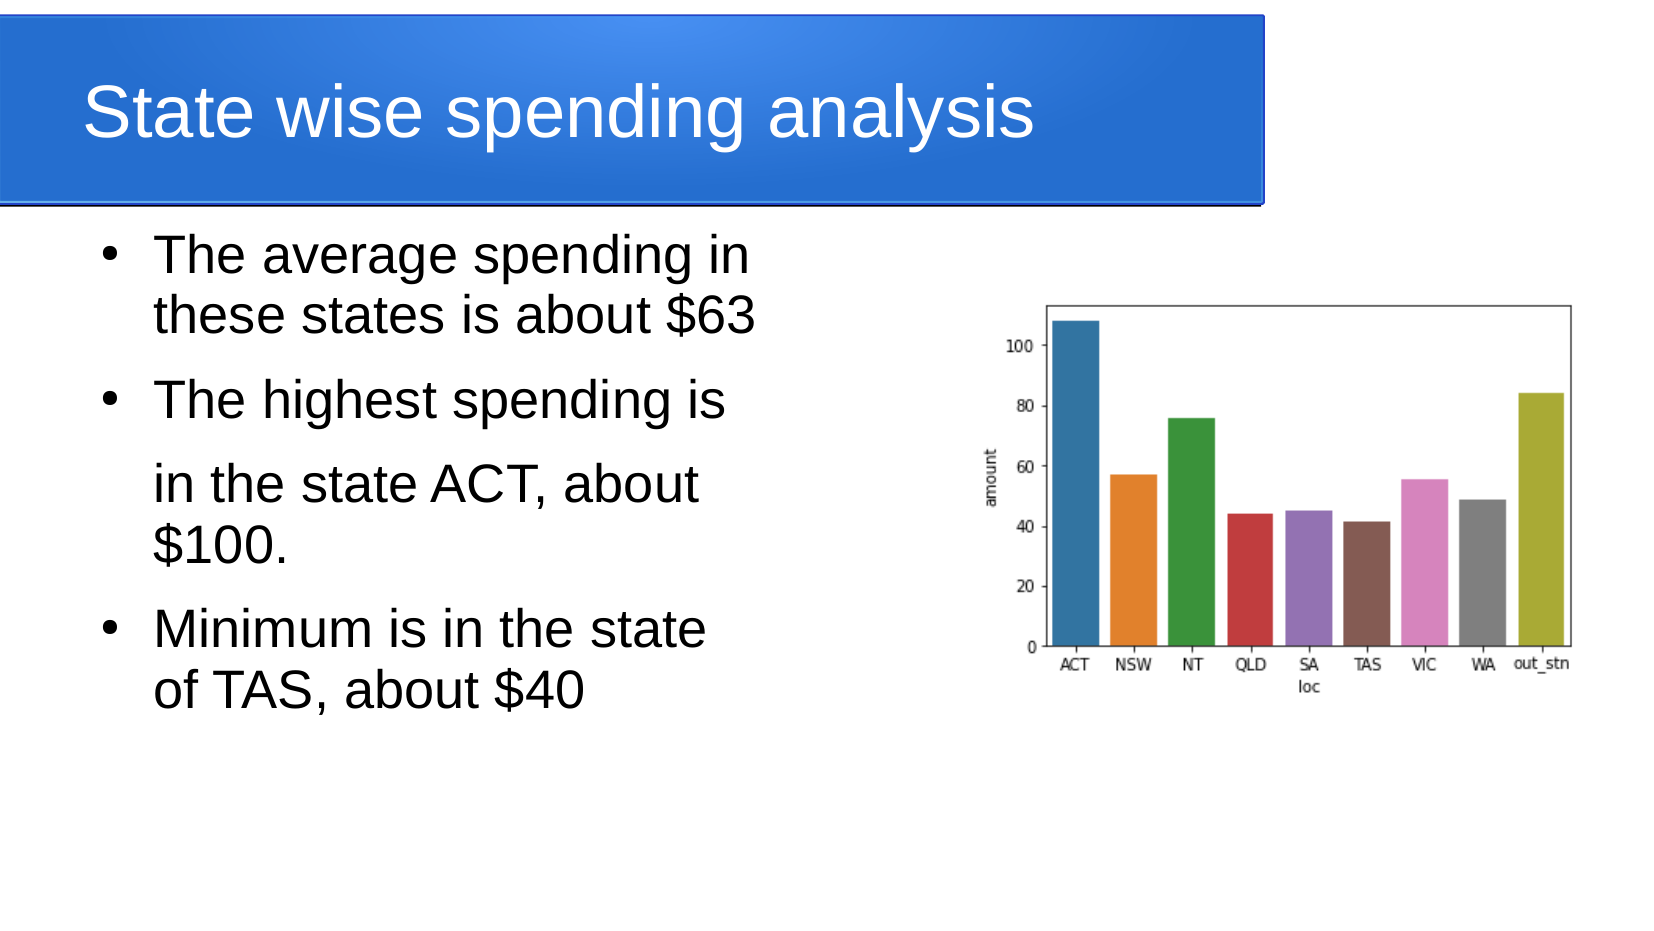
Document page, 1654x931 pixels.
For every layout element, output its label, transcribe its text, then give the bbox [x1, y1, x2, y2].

list The average spending in these states is about $63 The highest spending is in the state ACT, about $100. Minimum is in the state of TAS, about $40 [82, 224, 766, 764]
title State wise spending analysis [82, 35, 1235, 189]
picture [979, 296, 1619, 699]
